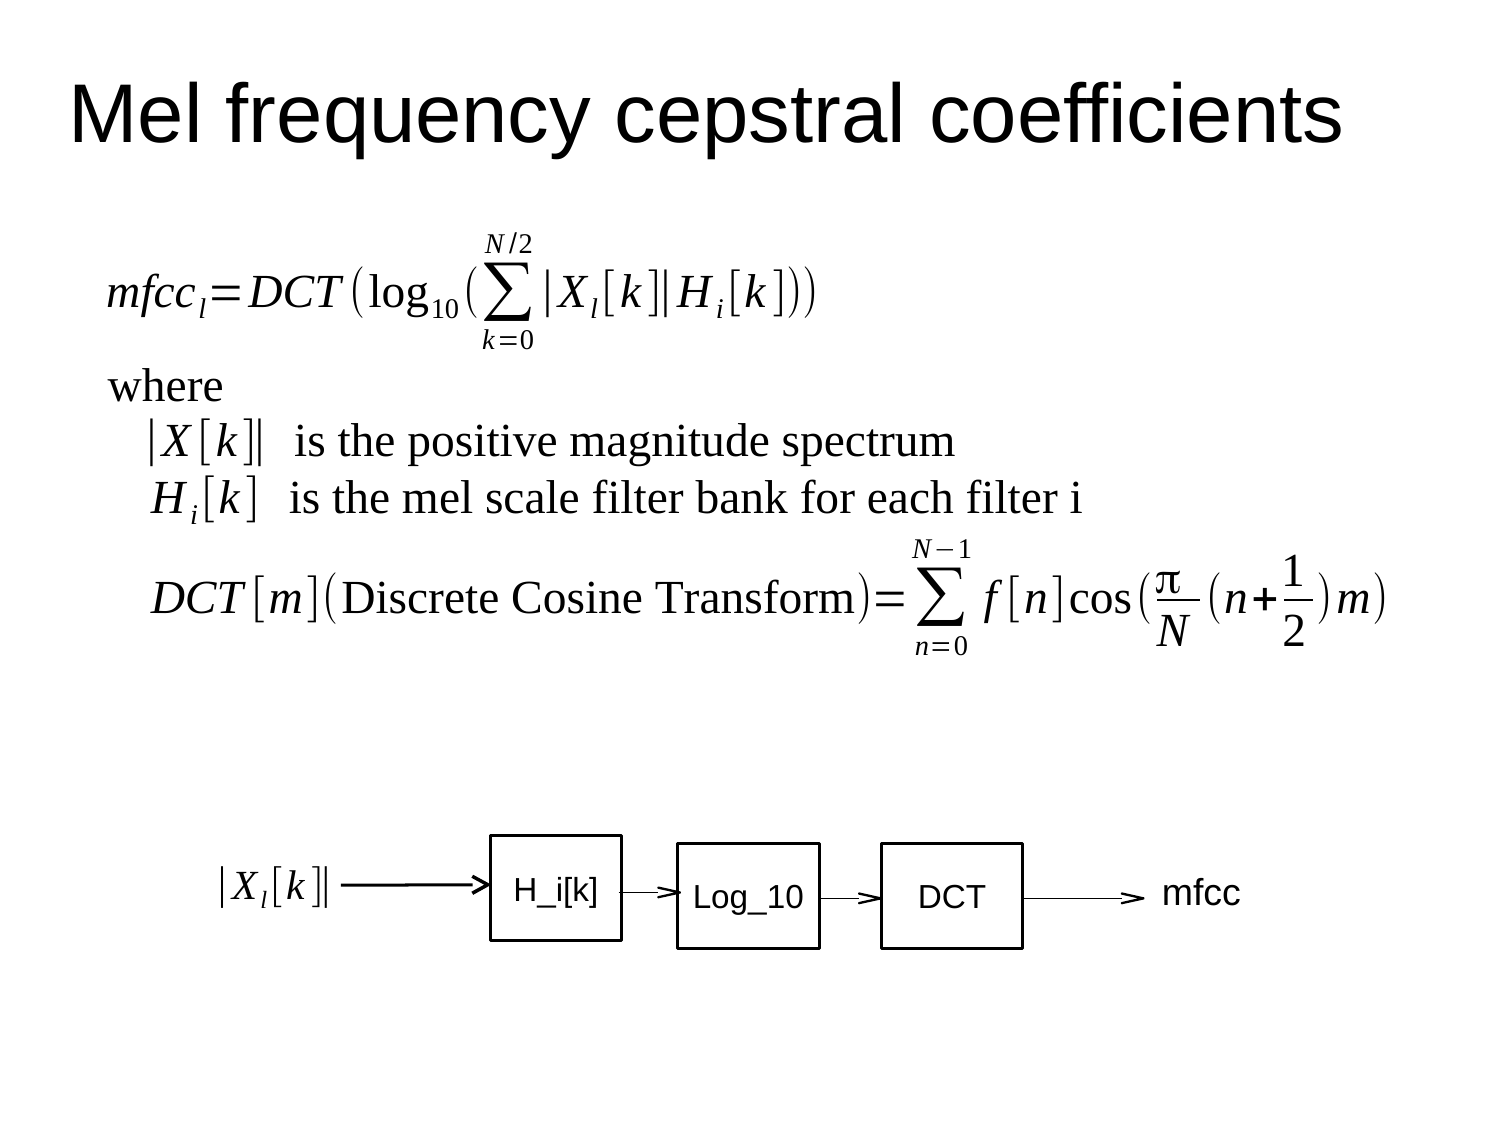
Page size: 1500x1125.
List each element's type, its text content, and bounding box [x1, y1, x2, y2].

chart [99, 227, 1395, 662]
text_box Log_10 [677, 843, 820, 949]
text_box H_i[k] [490, 835, 622, 941]
text_box DCT [881, 843, 1023, 949]
chart [208, 862, 341, 916]
text_box mfcc [1147, 863, 1257, 921]
title Mel frequency cepstral coefficients [38, 0, 1471, 229]
